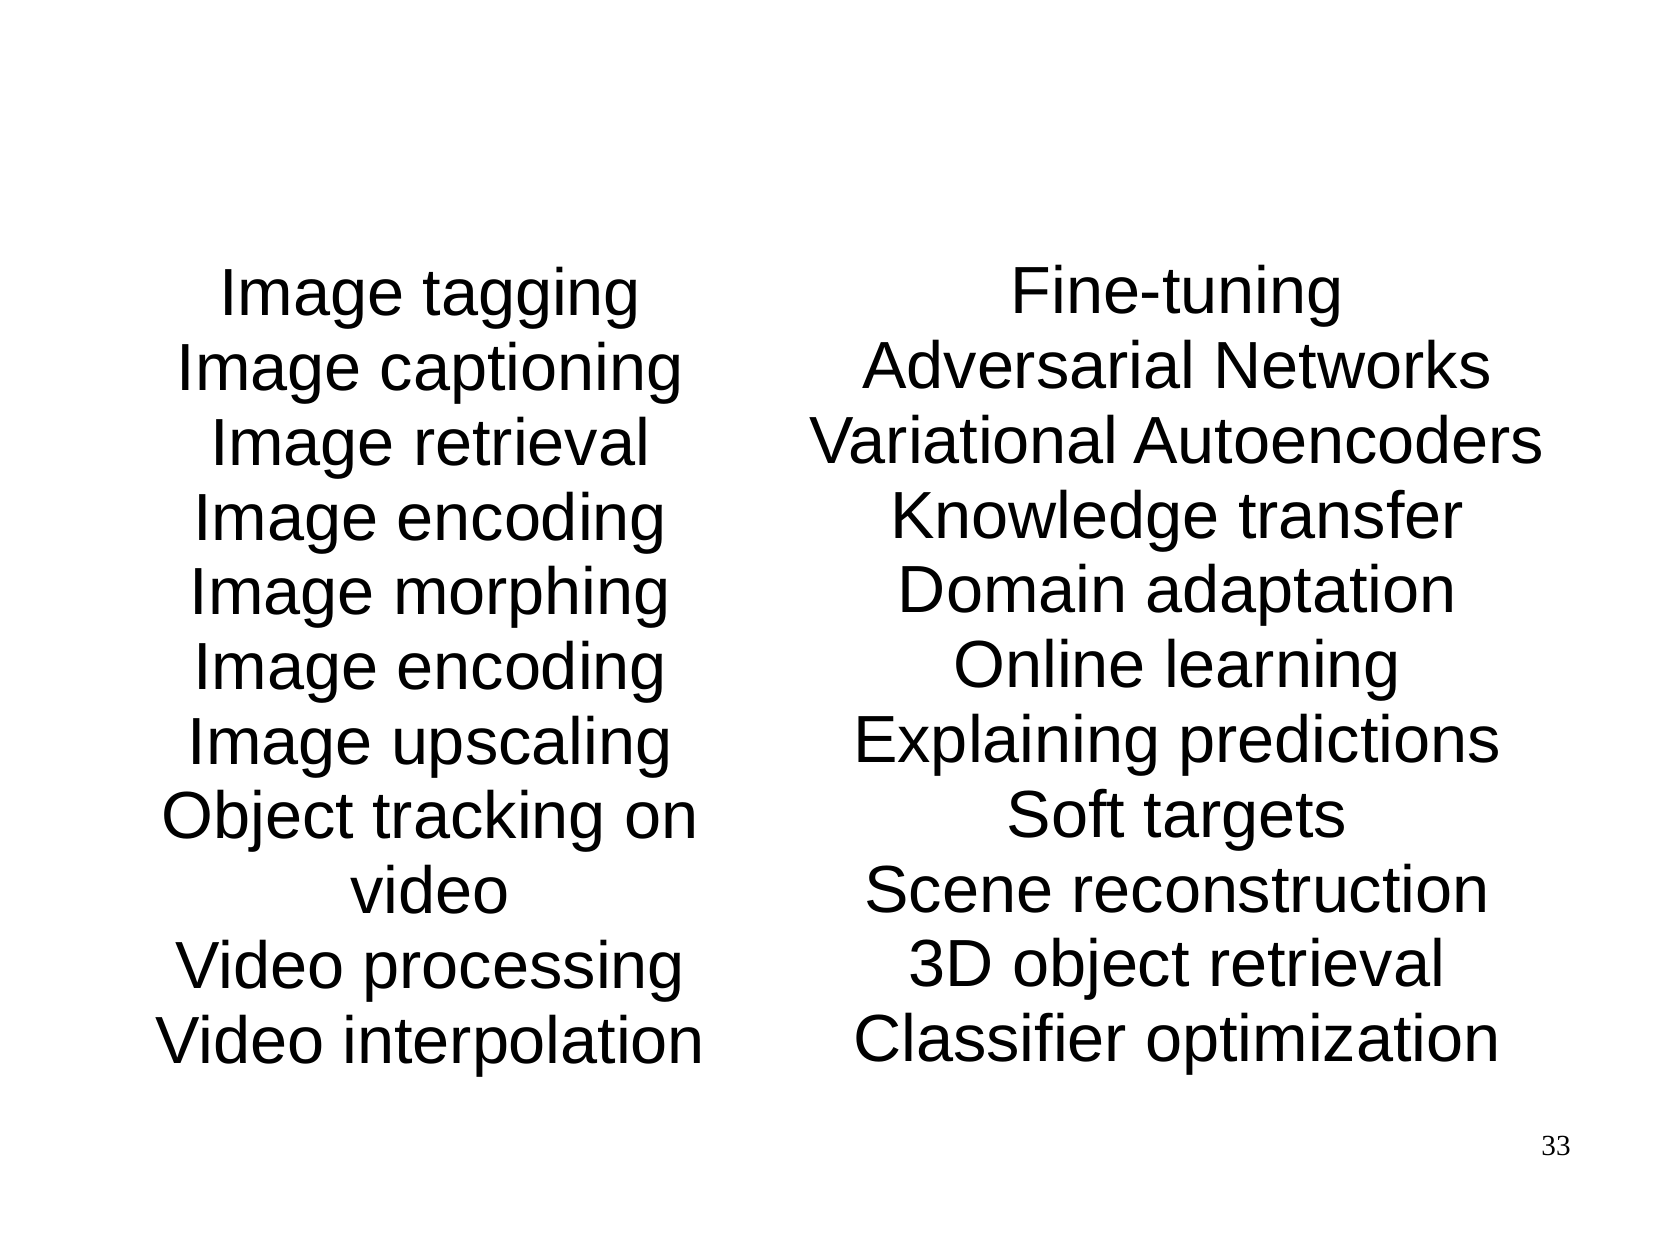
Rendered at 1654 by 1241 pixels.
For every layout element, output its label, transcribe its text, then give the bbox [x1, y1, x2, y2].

text_box Image tagging Image captioning Image retrieval Image encoding Image morphing Image encoding Image upscaling Object tracking on video Video processing Video interpolation [45, 255, 781, 1153]
title Fine-tuning Adversarial Networks Variational Autoencoders Knowledge transfer Domain adaptation Online learning Explaining predictions Soft targets Scene reconstruction 3D object retrieval Classifier optimization [754, 29, 1565, 1076]
